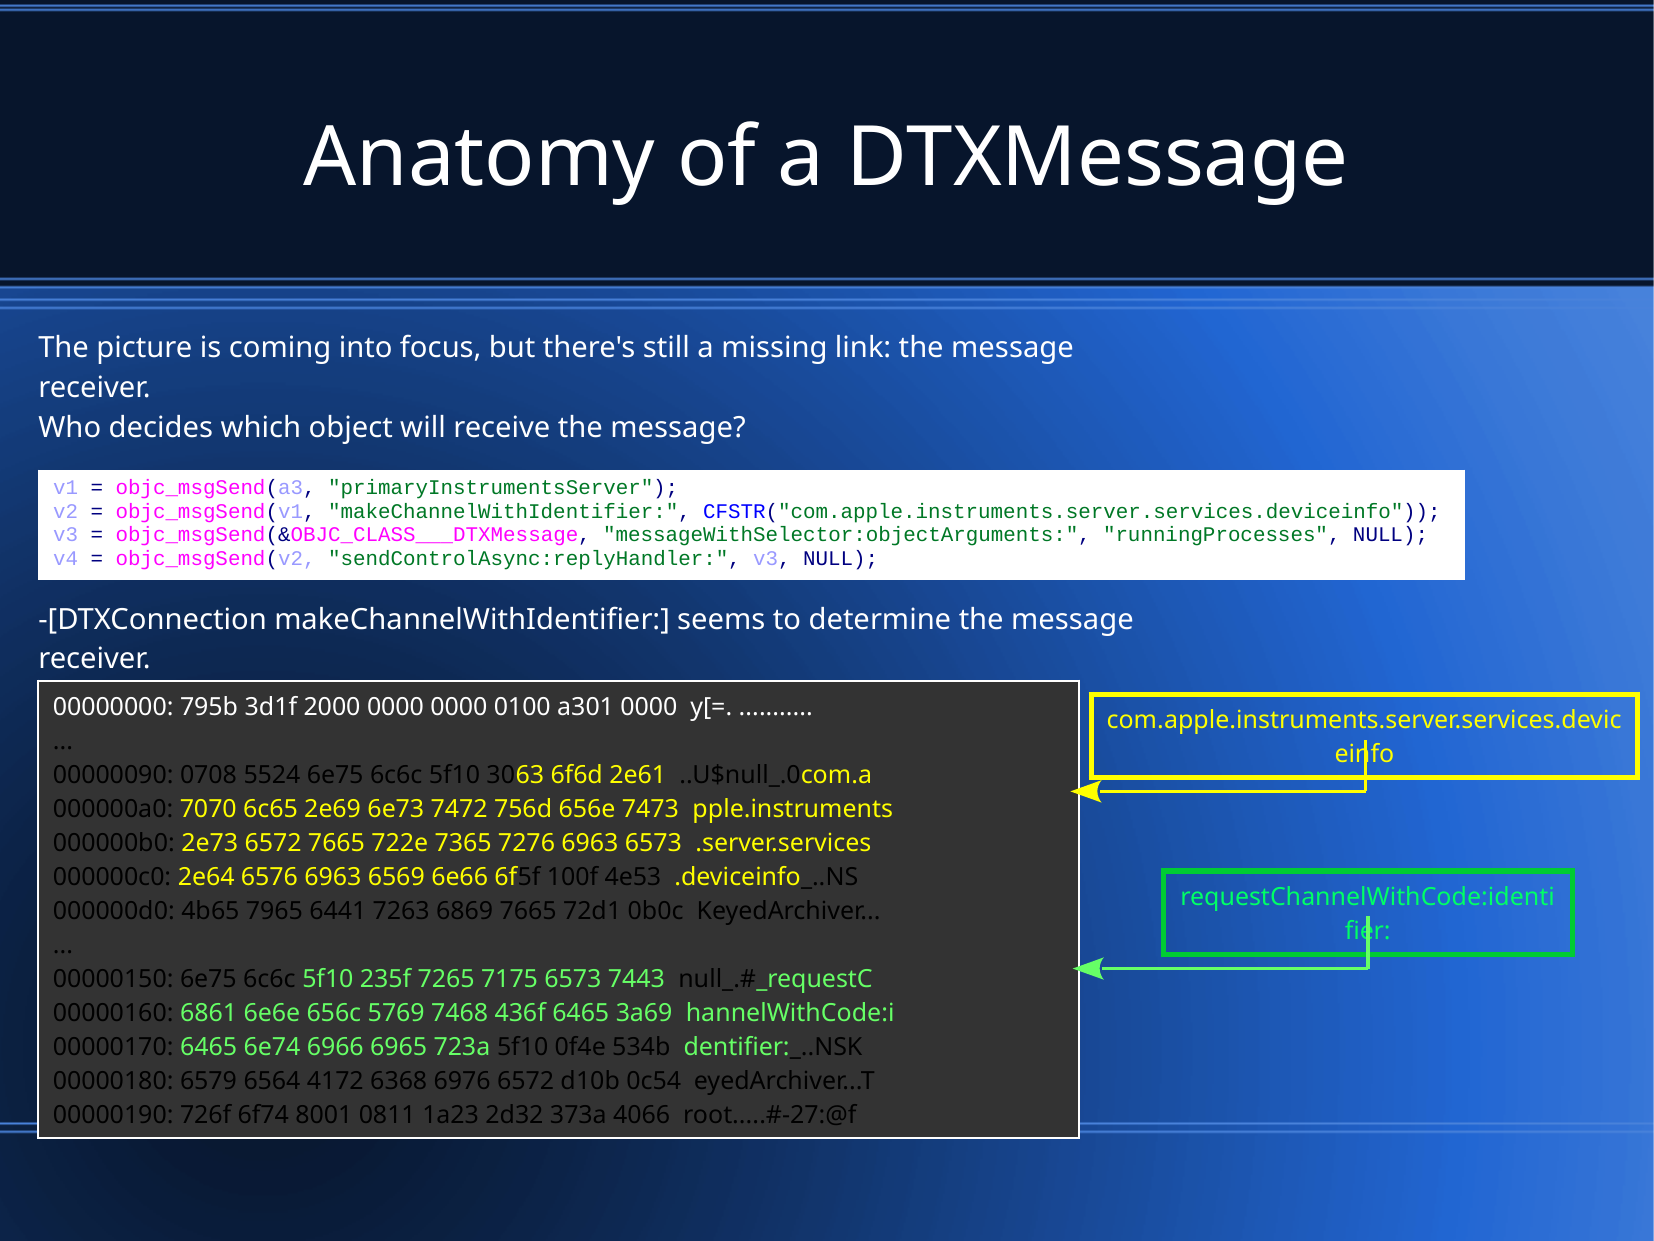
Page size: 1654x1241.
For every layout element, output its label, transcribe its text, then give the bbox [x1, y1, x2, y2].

table_header 00000000: 795b 3d1f 2000 0000 0000 0100 a301 0000 y[=. ........... ... 00000090: 0708 5524 6e75 6c6c 5f10 3063 6f6d 2e61 ..U$null_.0com.a 000000a0: 7070 6c65 2e69 6e73 7472 756d 656e 7473 pple.instruments 000000b0: 2e73 6572 7665 722e 7365 7276 6963 6573 .server.services 000000c0: 2e64 6576 6963 6569 6e66 6f5f 100f 4e53 .deviceinfo_..NS 000000d0: 4b65 7965 6441 7263 6869 7665 72d1 0b0c KeyedArchiver... ... 00000150: 6e75 6c6c 5f10 235f 7265 7175 6573 7443 null_.#_requestC 00000160: 6861 6e6e 656c 5769 7468 436f 6465 3a69 hannelWithCode:i 00000170: 6465 6e74 6966 6965 723a 5f10 0f4e 534b dentifier:_..NSK 00000180: 6579 6564 4172 6368 6976 6572 d10b 0c54 eyedArchiver...T 00000190: 726f 6f74 8001 0811 1a23 2d32 373a 4066 root.....#-27:@f [39, 682, 1078, 1137]
picture [0, 0, 1654, 1241]
text_box The picture is coming into focus, but there's still a missing link: the message receiver. Who decides which object will receive the message? Recall that we noticed something like this in Xcode: [23, 318, 1170, 544]
table_header v1 = objc_msgSend(a3, "primaryInstrumentsServer"); v2 = objc_msgSend(v1, "makeChannelWithIdentifier:", CFSTR("com.apple.instruments.server.services.deviceinfo")); v3 = objc_msgSend(&OBJC_CLASS___DTXMessage, "messageWithSelector:objectArguments:", "runningProcesses", NULL); v4 = objc_msgSend(v2, "sendControlAsync:replyHandler:", v3, NULL); [39, 471, 1464, 579]
table_header requestChannelWithCode:identifier: [1166, 874, 1570, 952]
table_header com.apple.instruments.server.services.deviceinfo [1094, 697, 1635, 775]
title Anatomy of a DTXMessage [82, 49, 1571, 257]
text_box -[DTXConnection makeChannelWithIdentifier:] seems to determine the message receiver. What does this method do? Note that we captured this message: [23, 590, 1170, 686]
